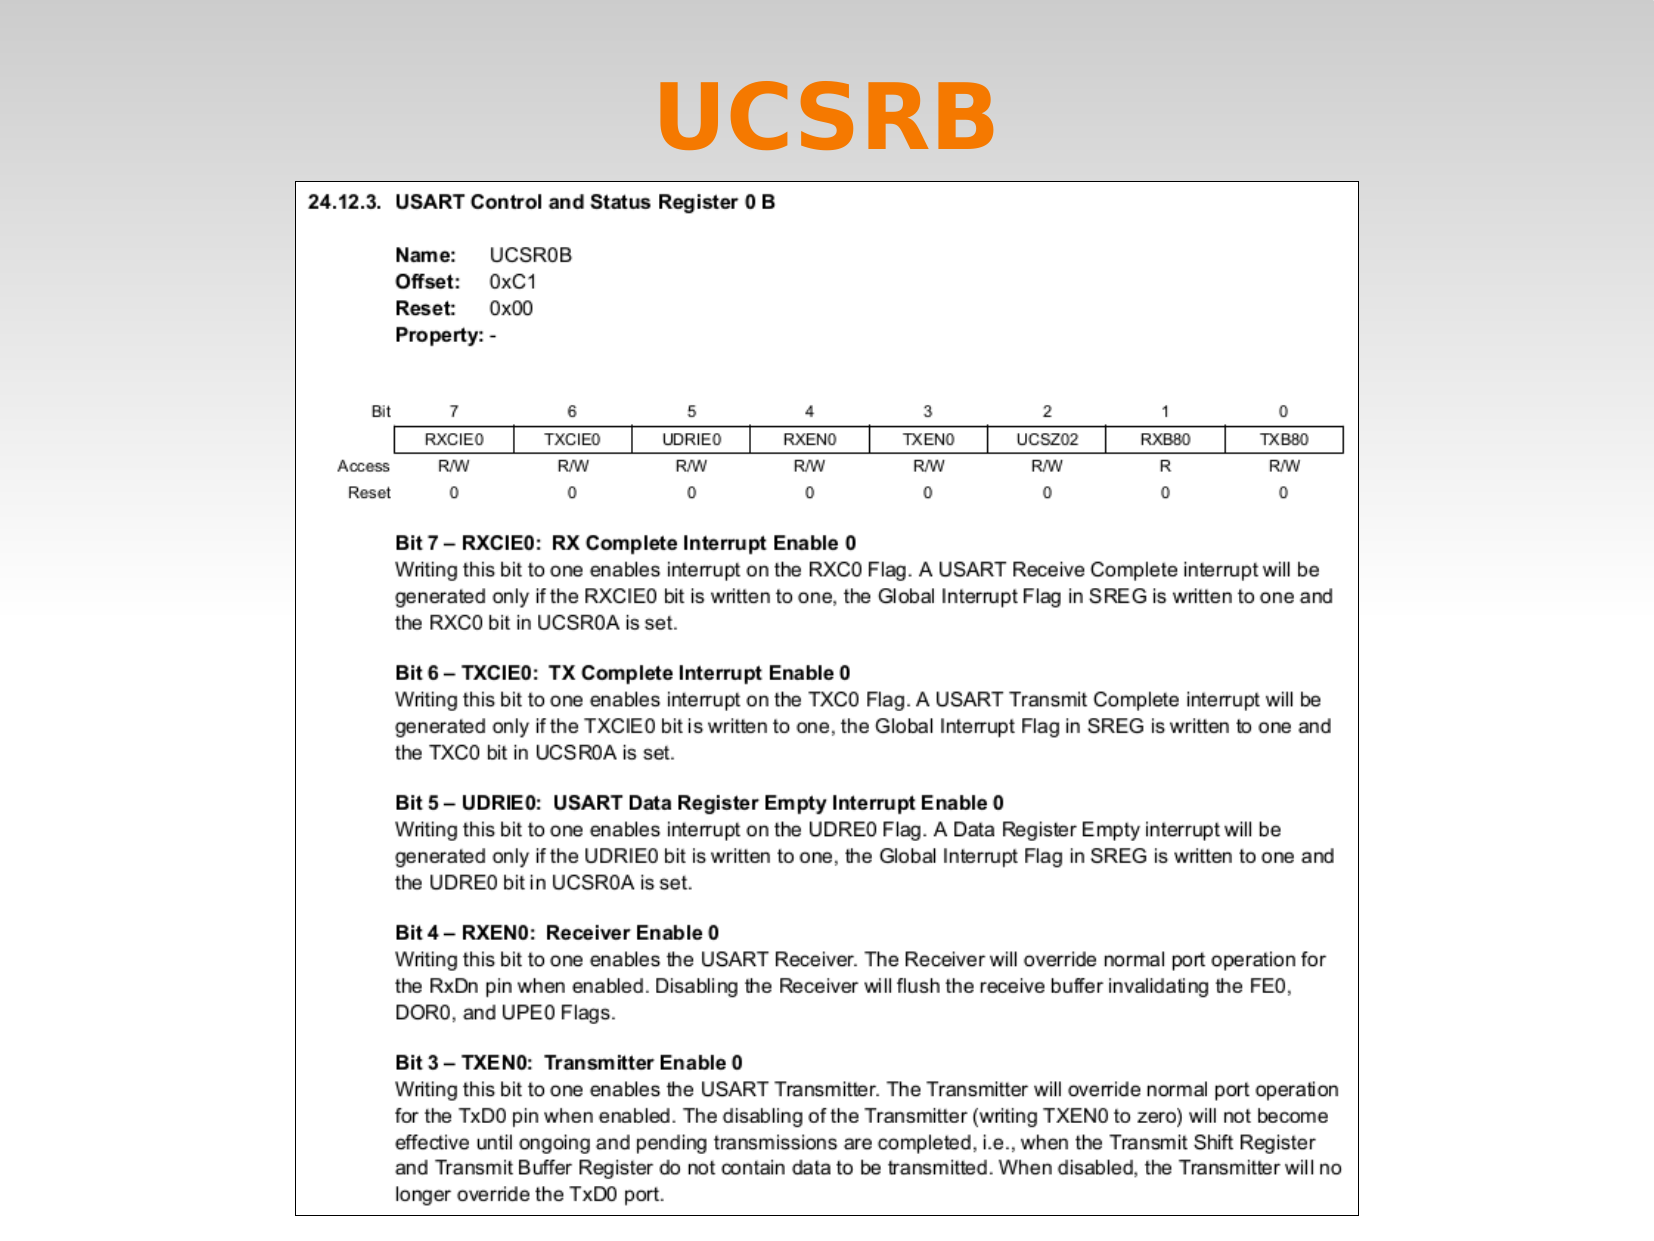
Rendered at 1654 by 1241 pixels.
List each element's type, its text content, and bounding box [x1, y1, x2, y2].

picture [295, 181, 1359, 1216]
title UCSRB [82, 13, 1571, 222]
